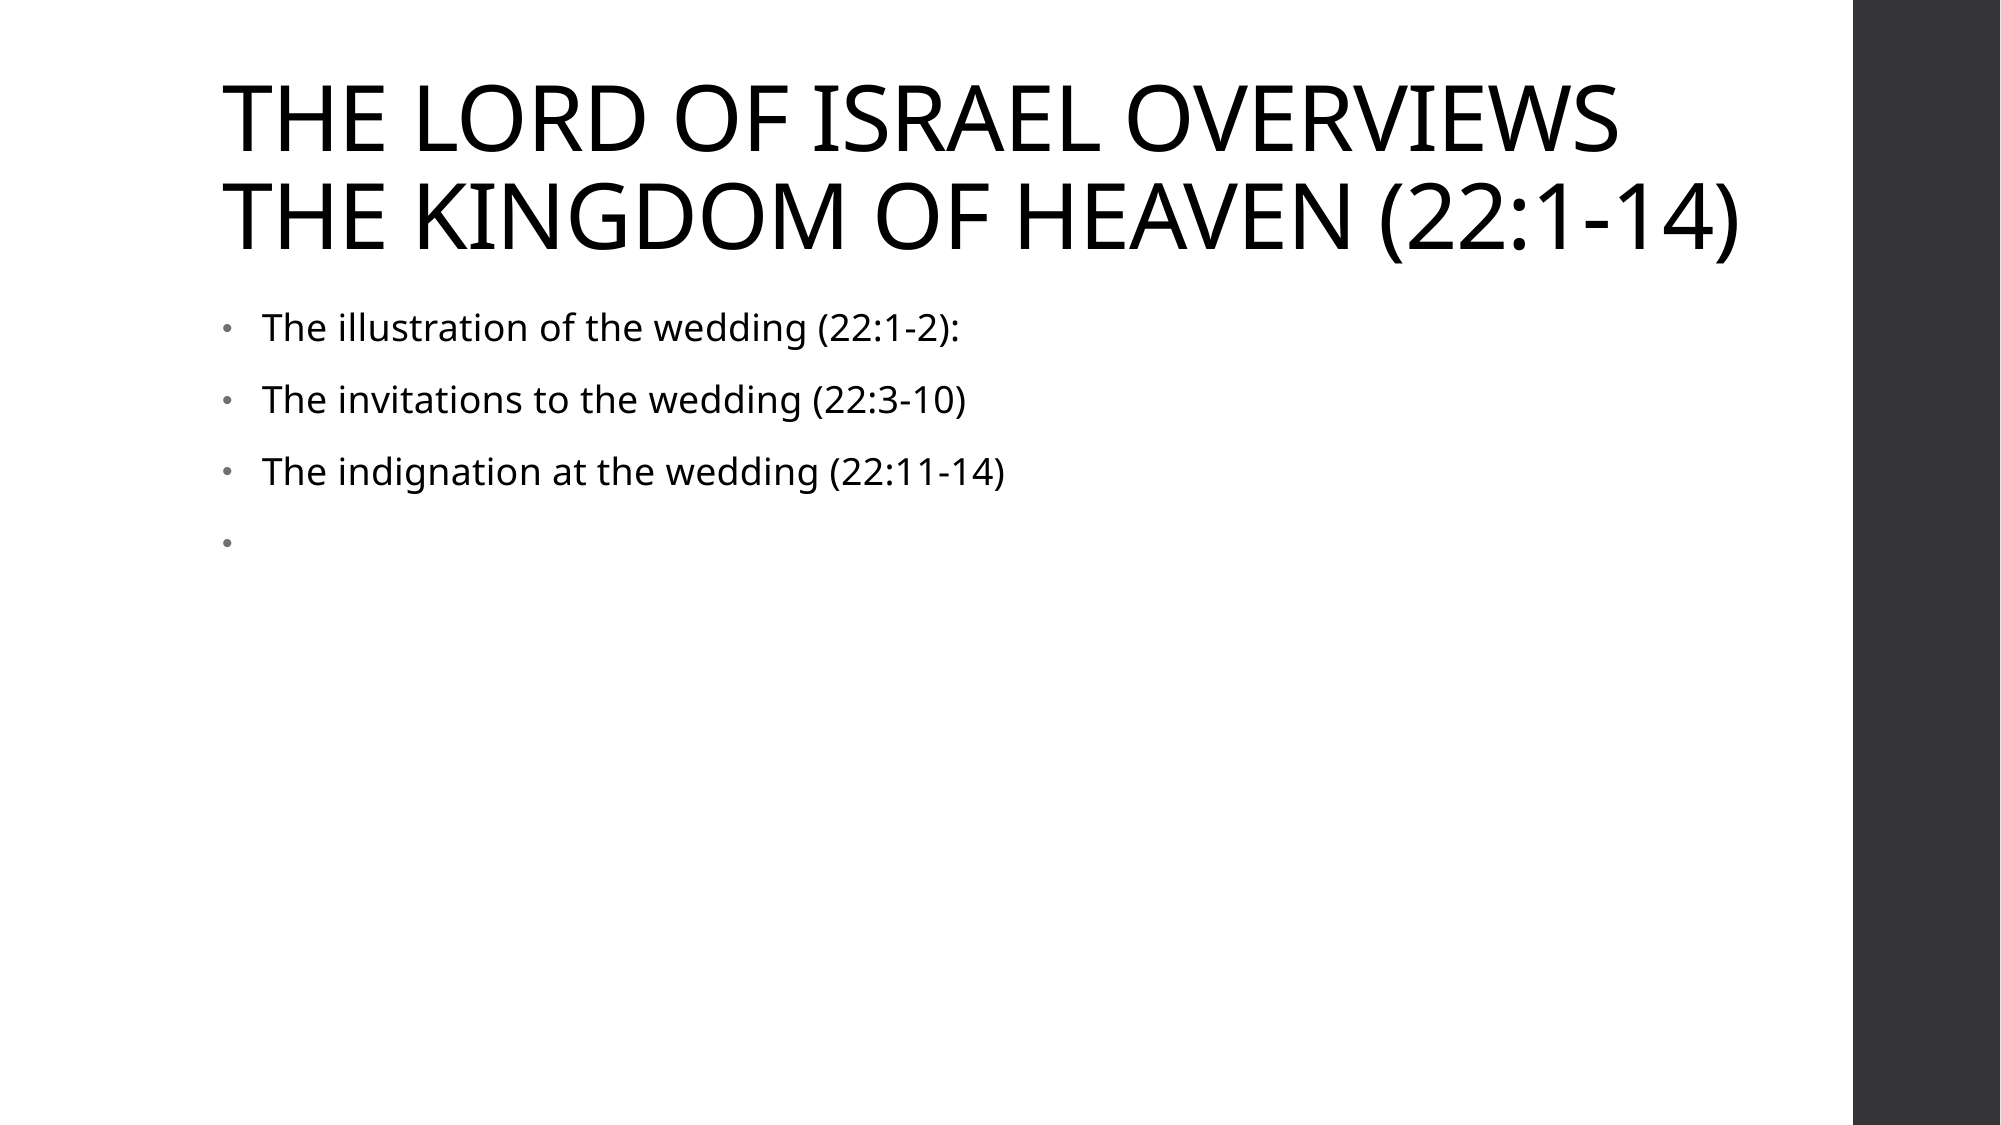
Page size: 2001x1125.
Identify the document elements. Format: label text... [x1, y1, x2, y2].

list The illustration of the wedding (22:1-2): The invitations to the wedding (22:3-10) The indignation at the wedding (22:11-14) [206, 299, 1617, 1014]
title THE LORD OF ISRAEL OVERVIEWS THE KINGDOM OF HEAVEN (22:1-14) [206, 60, 1797, 278]
